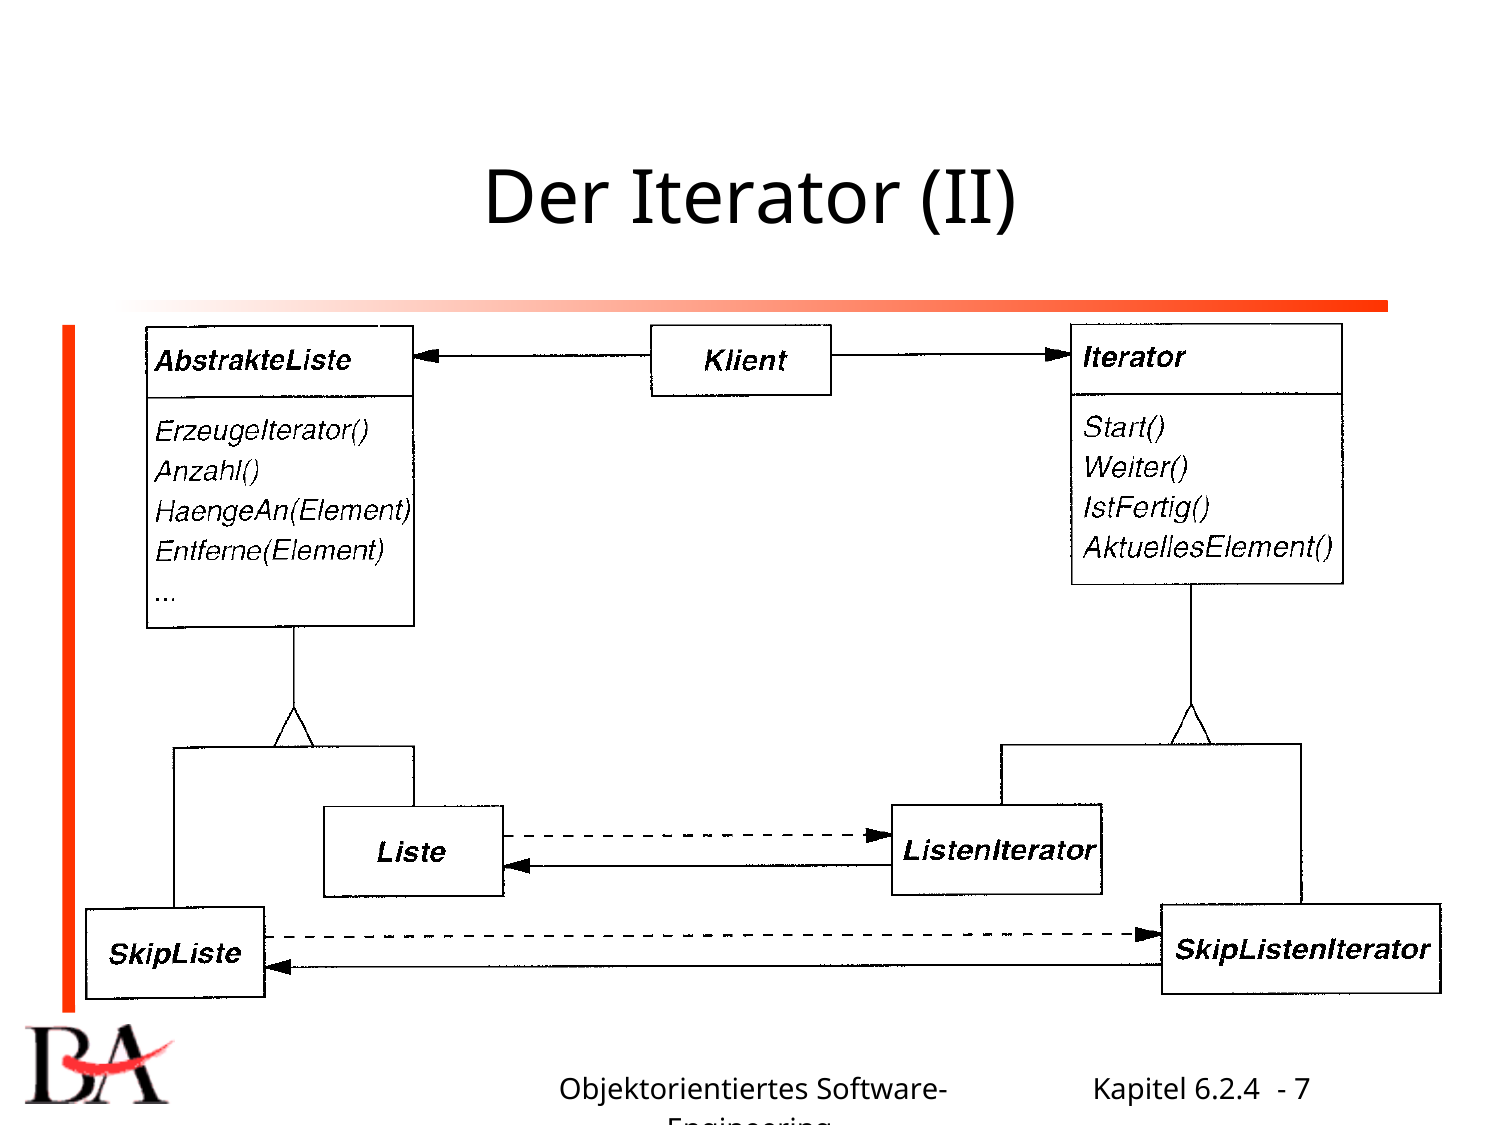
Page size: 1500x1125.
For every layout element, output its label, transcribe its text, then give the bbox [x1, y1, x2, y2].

picture [24, 1024, 175, 1104]
title Der Iterator (II) [112, 99, 1388, 288]
chart [75, 312, 1450, 1005]
